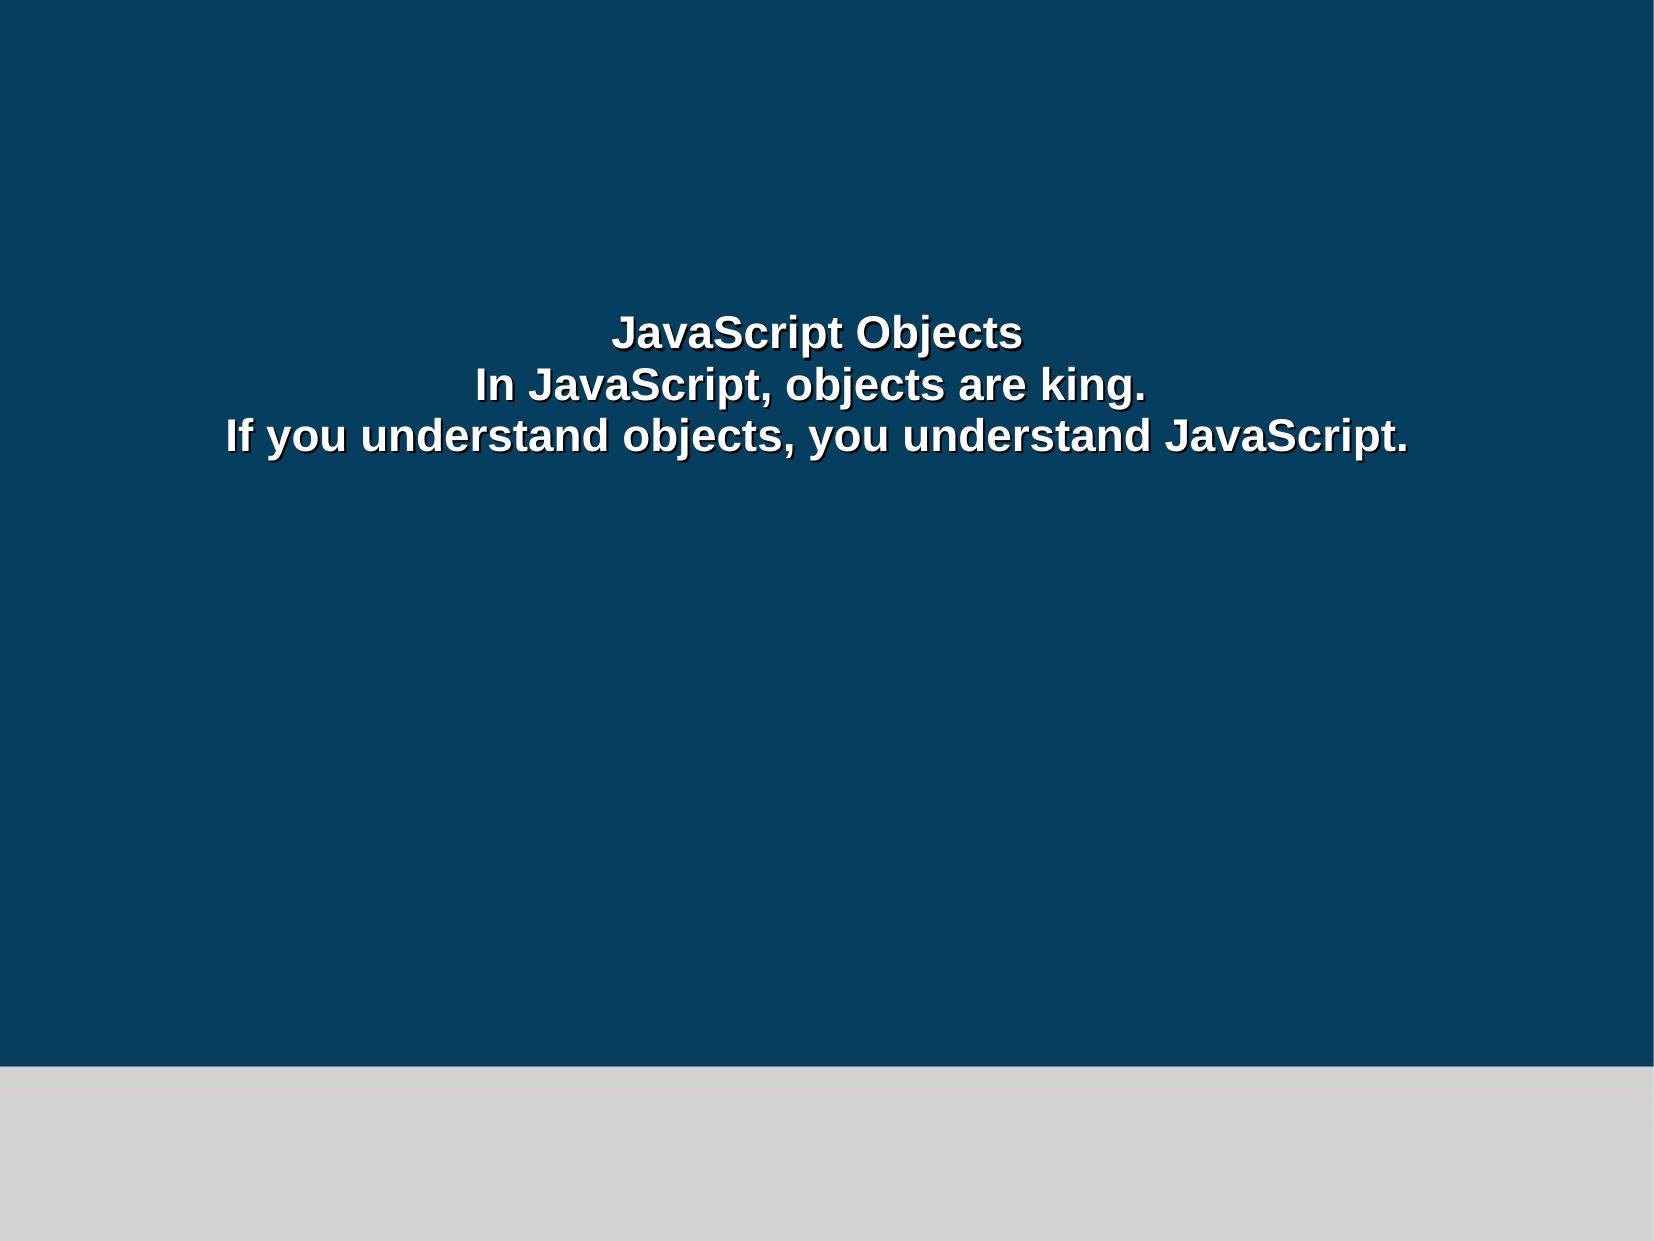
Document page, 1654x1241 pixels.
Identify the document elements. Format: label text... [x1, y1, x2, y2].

picture [0, 0, 1654, 1241]
text_box JavaScript Objects In JavaScript, objects are king. If you understand objects, you understand JavaScript. [120, 300, 1516, 616]
